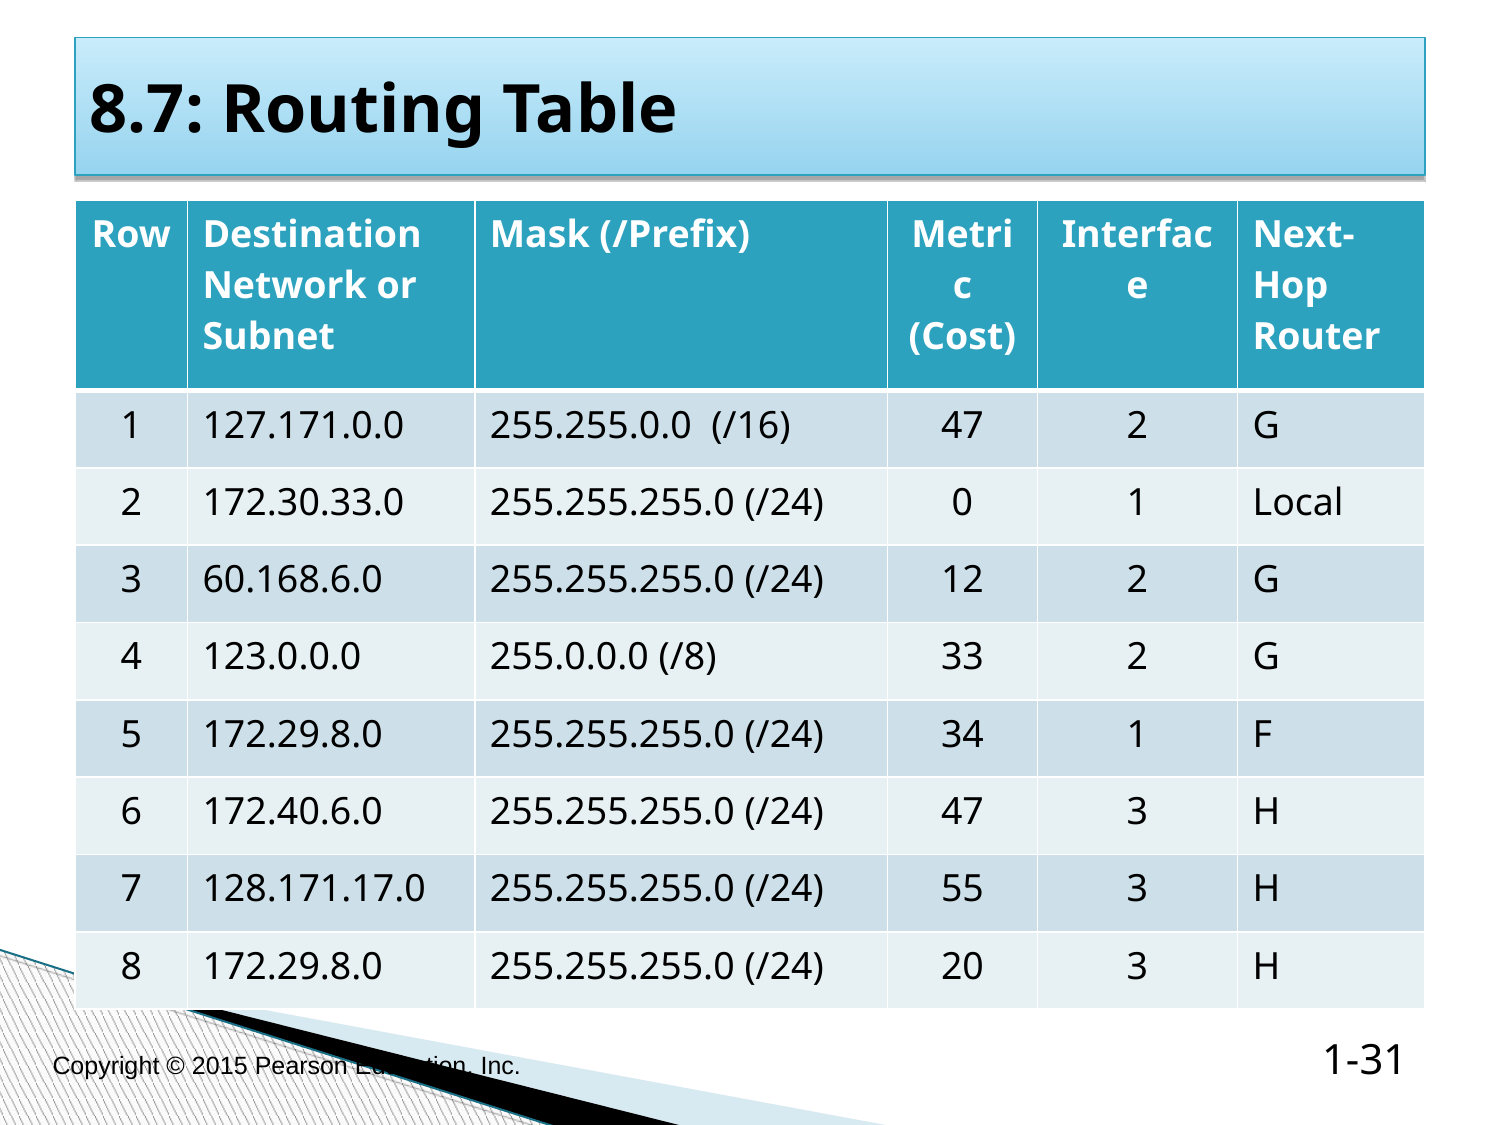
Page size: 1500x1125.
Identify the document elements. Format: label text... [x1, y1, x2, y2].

table_cell 3 [1038, 778, 1237, 854]
table_header Row [76, 201, 187, 388]
table_cell 1 [76, 393, 187, 467]
table_cell 172.30.33.0 [188, 469, 474, 544]
table_cell 1 [1038, 701, 1237, 776]
title 8.7: Routing Table [75, 37, 1425, 175]
picture [0, 952, 543, 1125]
slide_number 1-<number> [1287, 1037, 1423, 1098]
table_cell 255.0.0.0 (/8) [476, 623, 887, 699]
table_cell 34 [888, 701, 1037, 776]
table_cell 255.255.0.0 (/16) [476, 393, 887, 467]
table_cell 47 [888, 393, 1037, 467]
table_cell 1 [1038, 469, 1237, 544]
table_cell 12 [888, 546, 1037, 622]
table_cell 255.255.255.0 (/24) [476, 701, 887, 776]
table_cell 255.255.255.0 (/24) [476, 469, 887, 544]
table_header Destination Network or Subnet [188, 201, 474, 388]
table_cell Local [1238, 469, 1424, 544]
table_cell H [1238, 855, 1424, 931]
table_cell 8 [76, 933, 187, 1008]
table_cell H [1238, 778, 1424, 854]
table_cell 33 [888, 623, 1037, 699]
table_cell 60.168.6.0 [188, 546, 474, 622]
table_cell 0 [888, 469, 1037, 544]
table_cell 47 [888, 778, 1037, 854]
table_cell 123.0.0.0 [188, 623, 474, 699]
table_cell 255.255.255.0 (/24) [476, 778, 887, 854]
table_cell 3 [1038, 855, 1237, 931]
table_header Metric (Cost) [888, 201, 1037, 388]
table_cell 2 [1038, 393, 1237, 467]
table_cell 55 [888, 855, 1037, 931]
table_cell 2 [1038, 546, 1237, 622]
table_cell G [1238, 623, 1424, 699]
table_cell 6 [76, 778, 187, 854]
table_cell 3 [1038, 933, 1237, 1008]
table_cell 255.255.255.0 (/24) [476, 933, 887, 1008]
table_cell 2 [76, 469, 187, 544]
table_header Mask (/Prefix) [476, 201, 887, 388]
footer Copyright © 2015 Pearson Education, Inc. [37, 1040, 550, 1088]
table_cell G [1238, 393, 1424, 467]
table_cell G [1238, 546, 1424, 622]
table_cell 172.29.8.0 [188, 933, 474, 1008]
table_cell 128.171.17.0 [188, 855, 474, 931]
table_header Interface [1038, 201, 1237, 388]
table_cell 2 [1038, 623, 1237, 699]
table_cell 20 [888, 933, 1037, 1008]
table_cell 7 [76, 855, 187, 931]
table_cell 4 [76, 623, 187, 699]
table_cell 5 [76, 701, 187, 776]
table_cell 3 [76, 546, 187, 622]
table_cell 172.40.6.0 [188, 778, 474, 854]
table_header Next-Hop Router [1238, 201, 1424, 388]
table_cell 127.171.0.0 [188, 393, 474, 467]
table_cell H [1238, 933, 1424, 1008]
table_cell 172.29.8.0 [188, 701, 474, 776]
table_cell 255.255.255.0 (/24) [476, 855, 887, 931]
table_cell F [1238, 701, 1424, 776]
table_cell 255.255.255.0 (/24) [476, 546, 887, 622]
